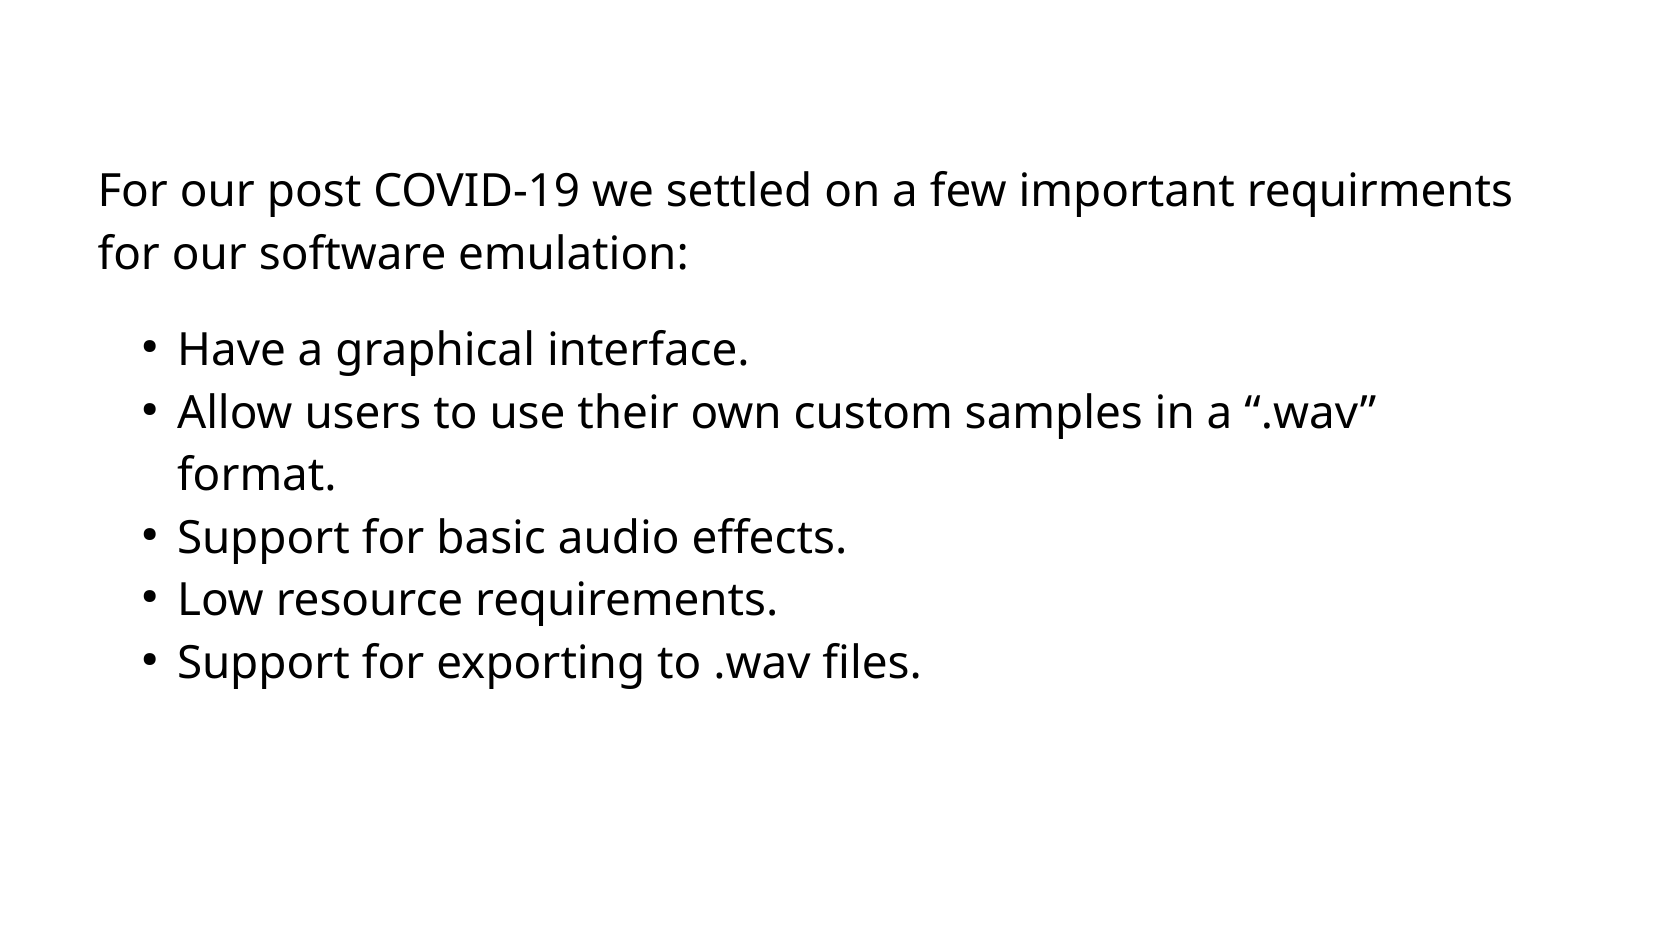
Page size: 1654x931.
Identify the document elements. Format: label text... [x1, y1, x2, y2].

text_box For our post COVID-19 we settled on a few important requirments for our software emulation: [82, 150, 1583, 367]
text_box Have a graphical interface. Allow users to use their own custom samples in a “.wav” format. Support for basic audio effects. Low resource requirements. Support for exporting to .wav files. [141, 367, 1500, 674]
